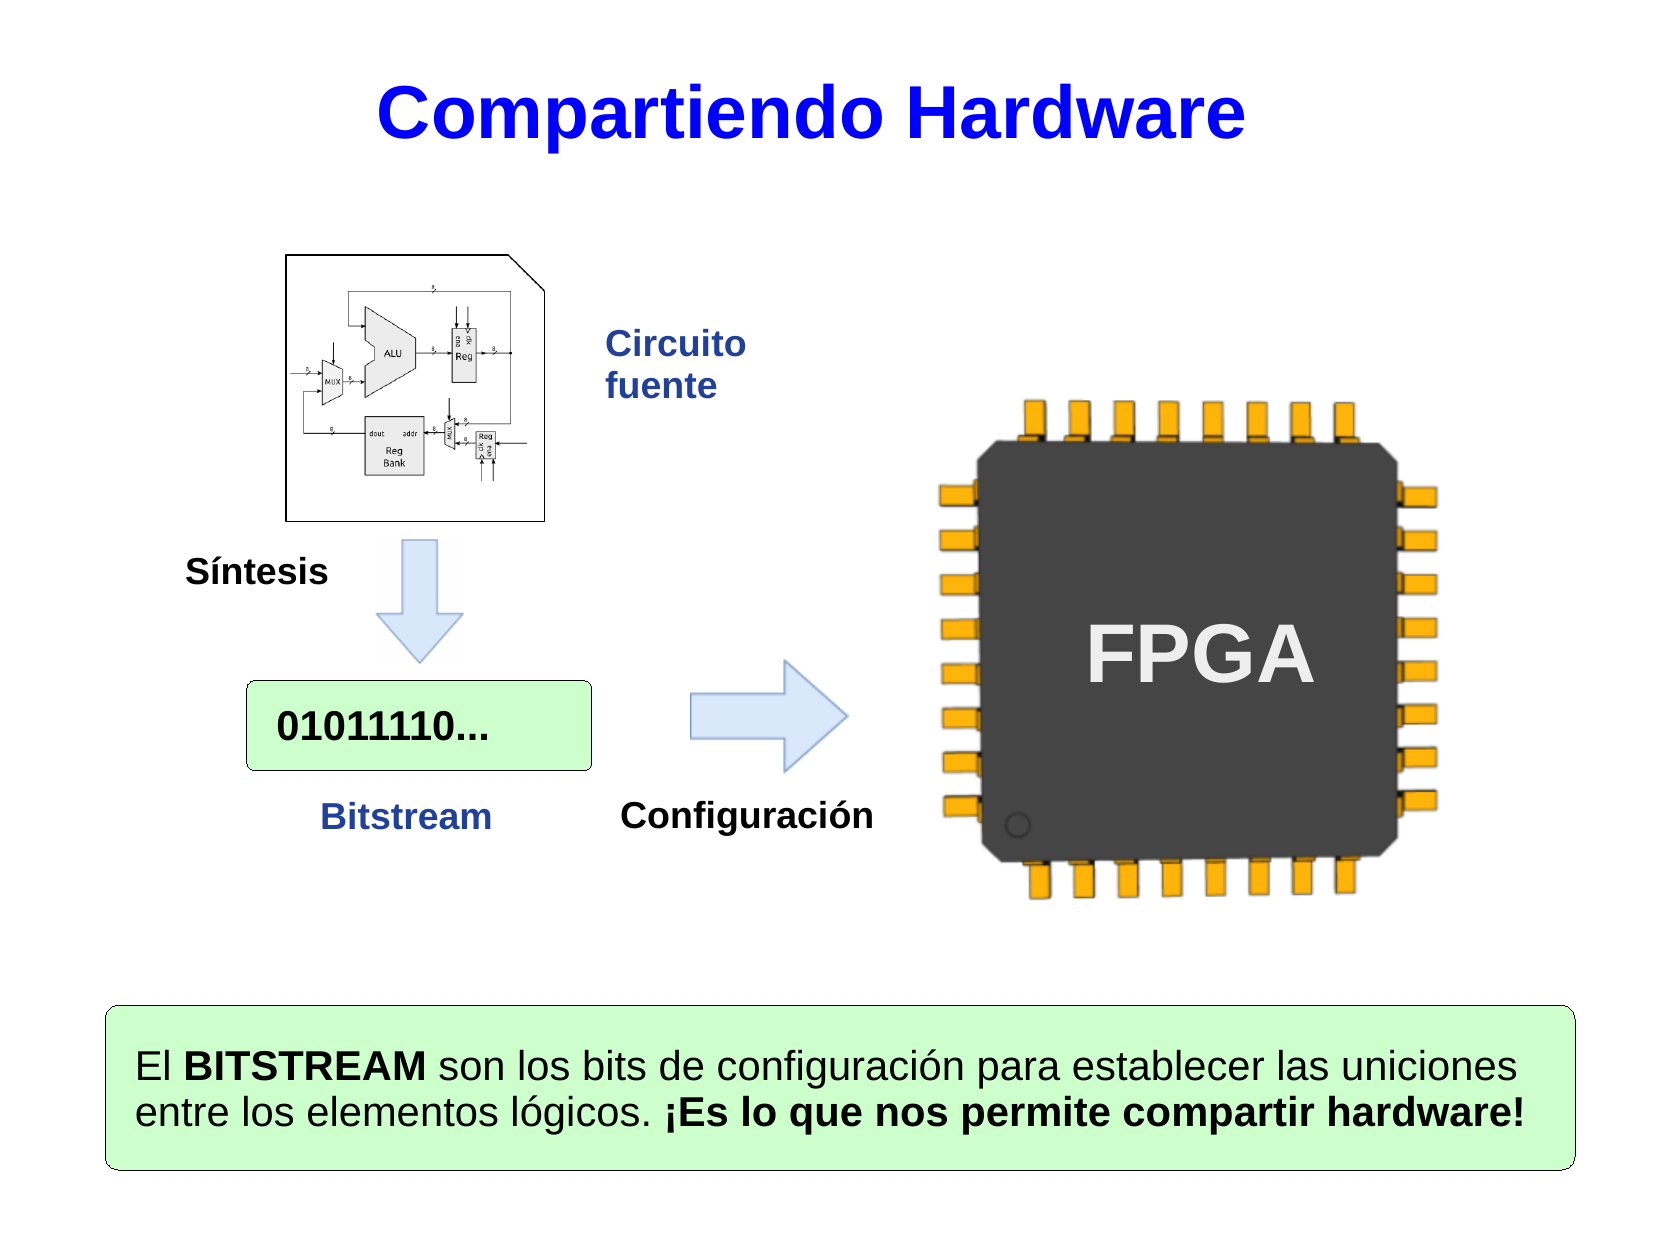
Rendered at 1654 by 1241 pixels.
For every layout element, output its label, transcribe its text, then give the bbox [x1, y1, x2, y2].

text_box Compartiendo Hardware [64, 60, 1561, 166]
text_box El BITSTREAM son los bits de configuración para establecer las uniciones entre los elementos lógicos. ¡Es lo que nos permite compartir hardware! [120, 1035, 1591, 1156]
text_box 01011110... [261, 695, 577, 804]
text_box Configuración [570, 787, 916, 844]
picture [915, 374, 1458, 908]
picture [285, 254, 545, 522]
picture [690, 659, 849, 774]
text_box Síntesis [135, 543, 346, 601]
text_box [246, 680, 592, 771]
text_box Bitstream [270, 788, 541, 850]
text_box Circuito fuente [555, 315, 781, 456]
text_box [105, 1005, 1576, 1171]
text_box FPGA [1035, 600, 1336, 721]
picture [375, 540, 464, 664]
